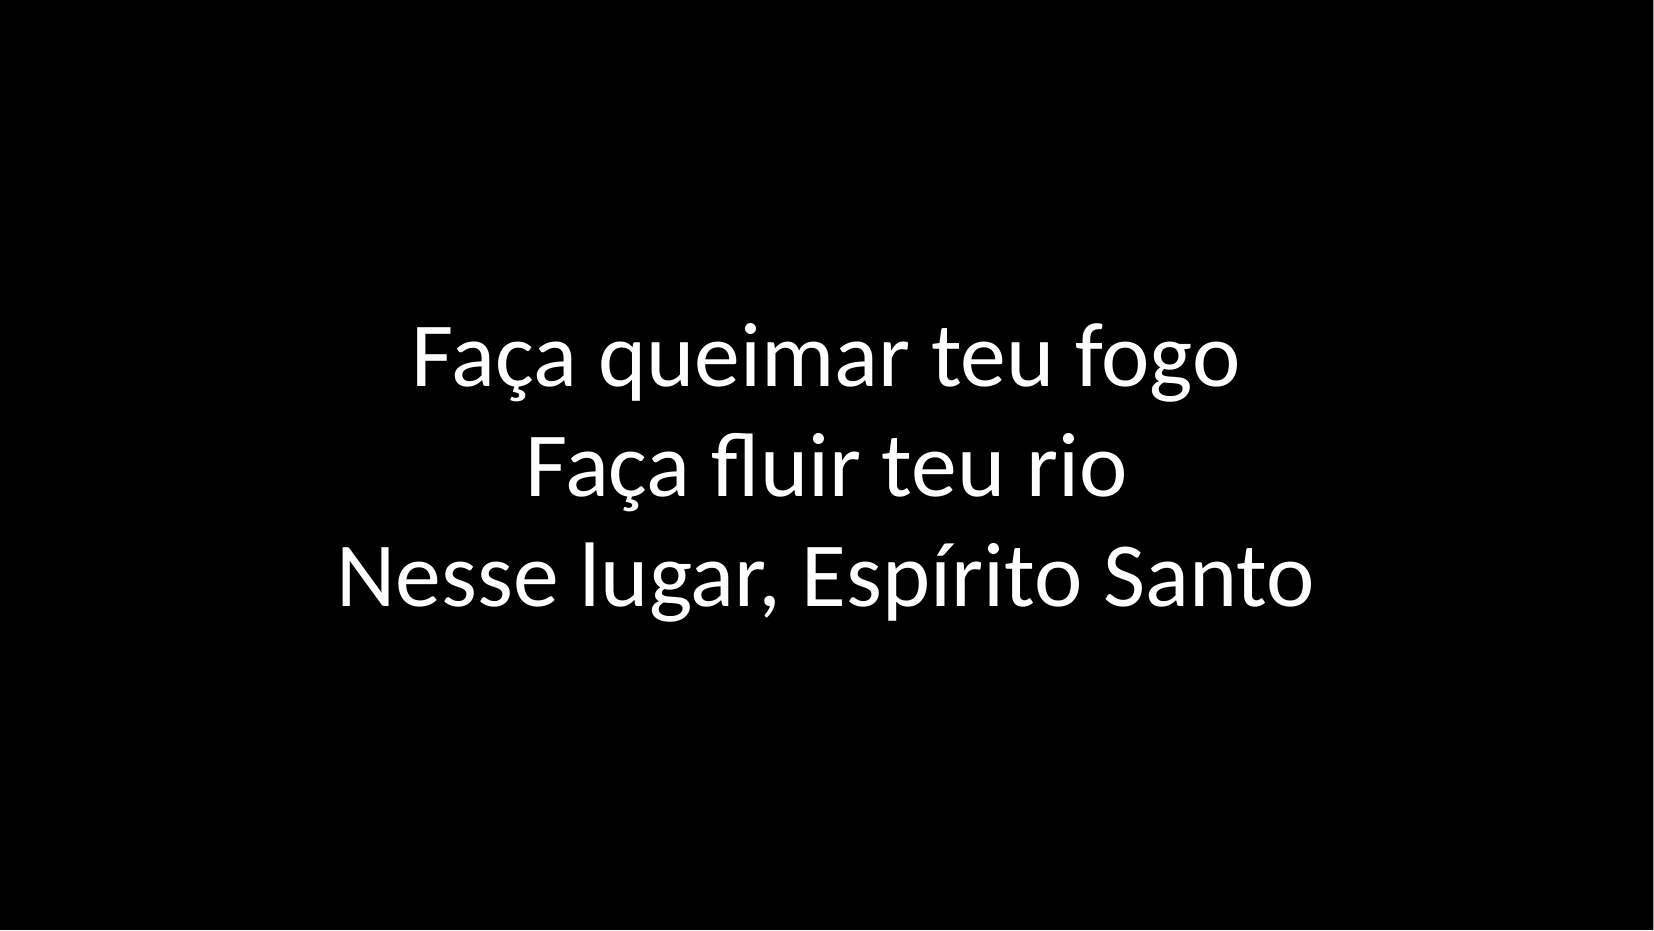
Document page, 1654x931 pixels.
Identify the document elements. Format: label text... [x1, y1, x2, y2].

title Faça queimar teu fogo Faça fluir teu rio Nesse lugar, Espírito Santo [82, 37, 1571, 882]
